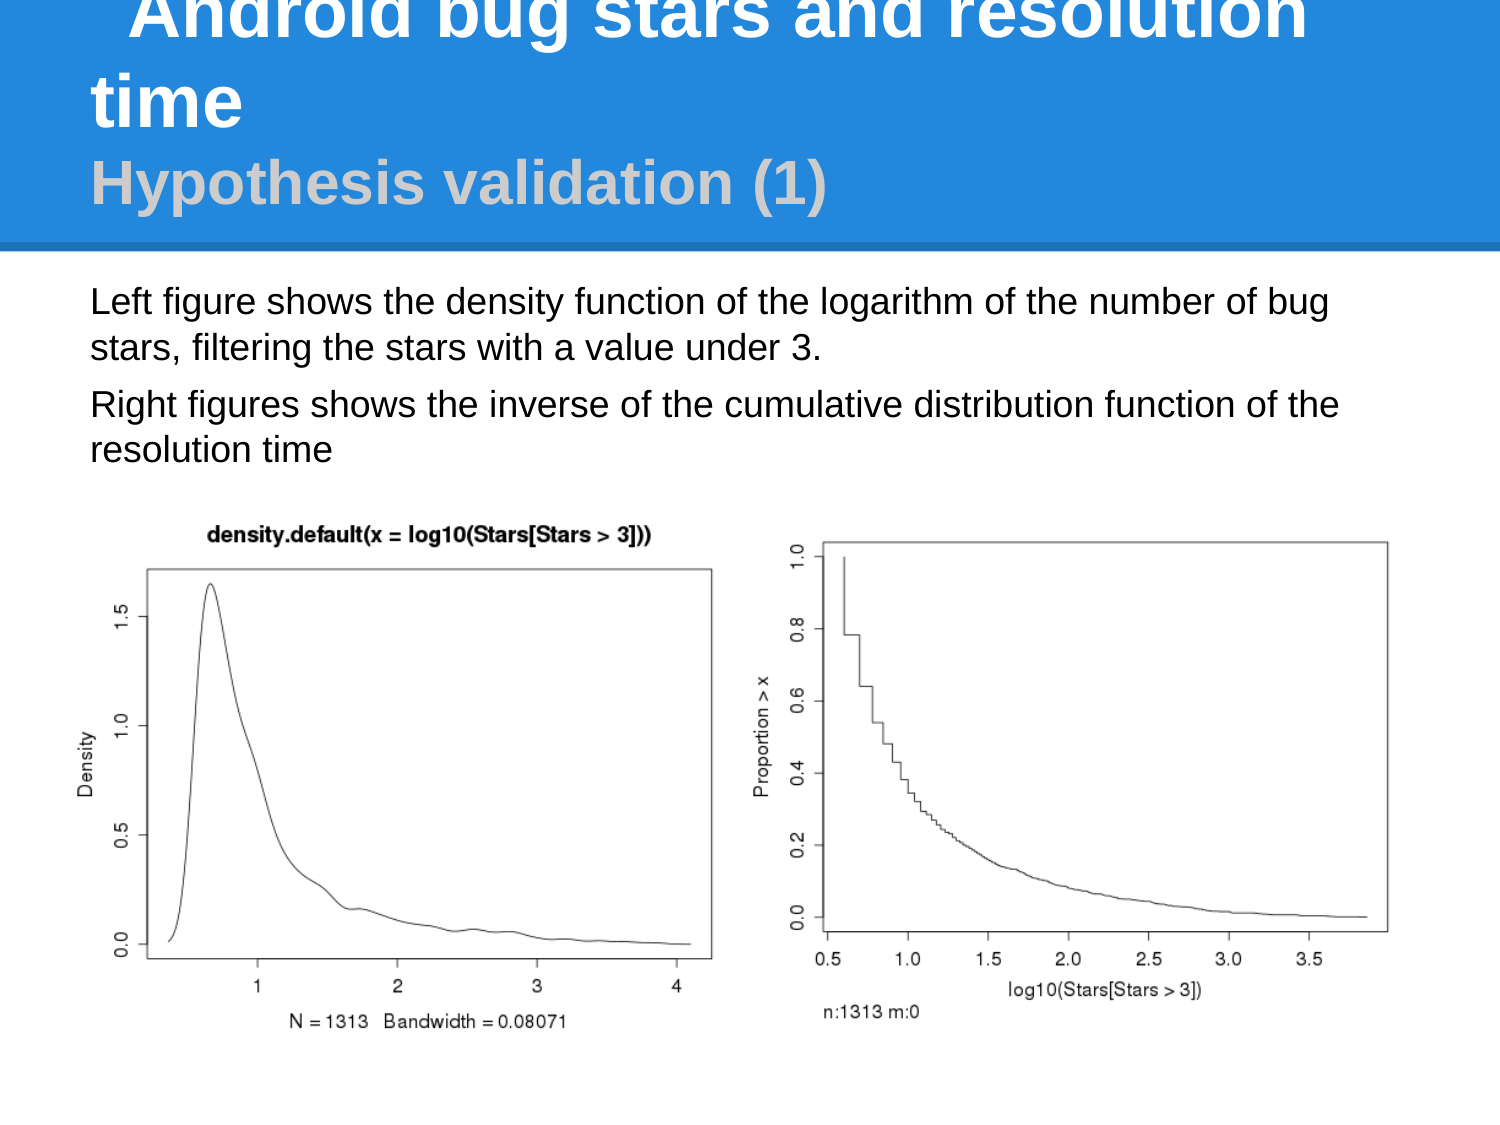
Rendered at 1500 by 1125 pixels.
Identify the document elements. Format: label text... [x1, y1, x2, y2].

text_box [75, 497, 749, 1049]
list Left figure shows the density function of the logarithm of the number of bug stars, filtering the stars with a value under 3. Right figures shows the inverse of the cumulative distribution function of the resolution time [75, 262, 1425, 1036]
text_box [751, 470, 1425, 1022]
title Android bug stars and resolution time Hypothesis validation (1) [75, 0, 1475, 233]
